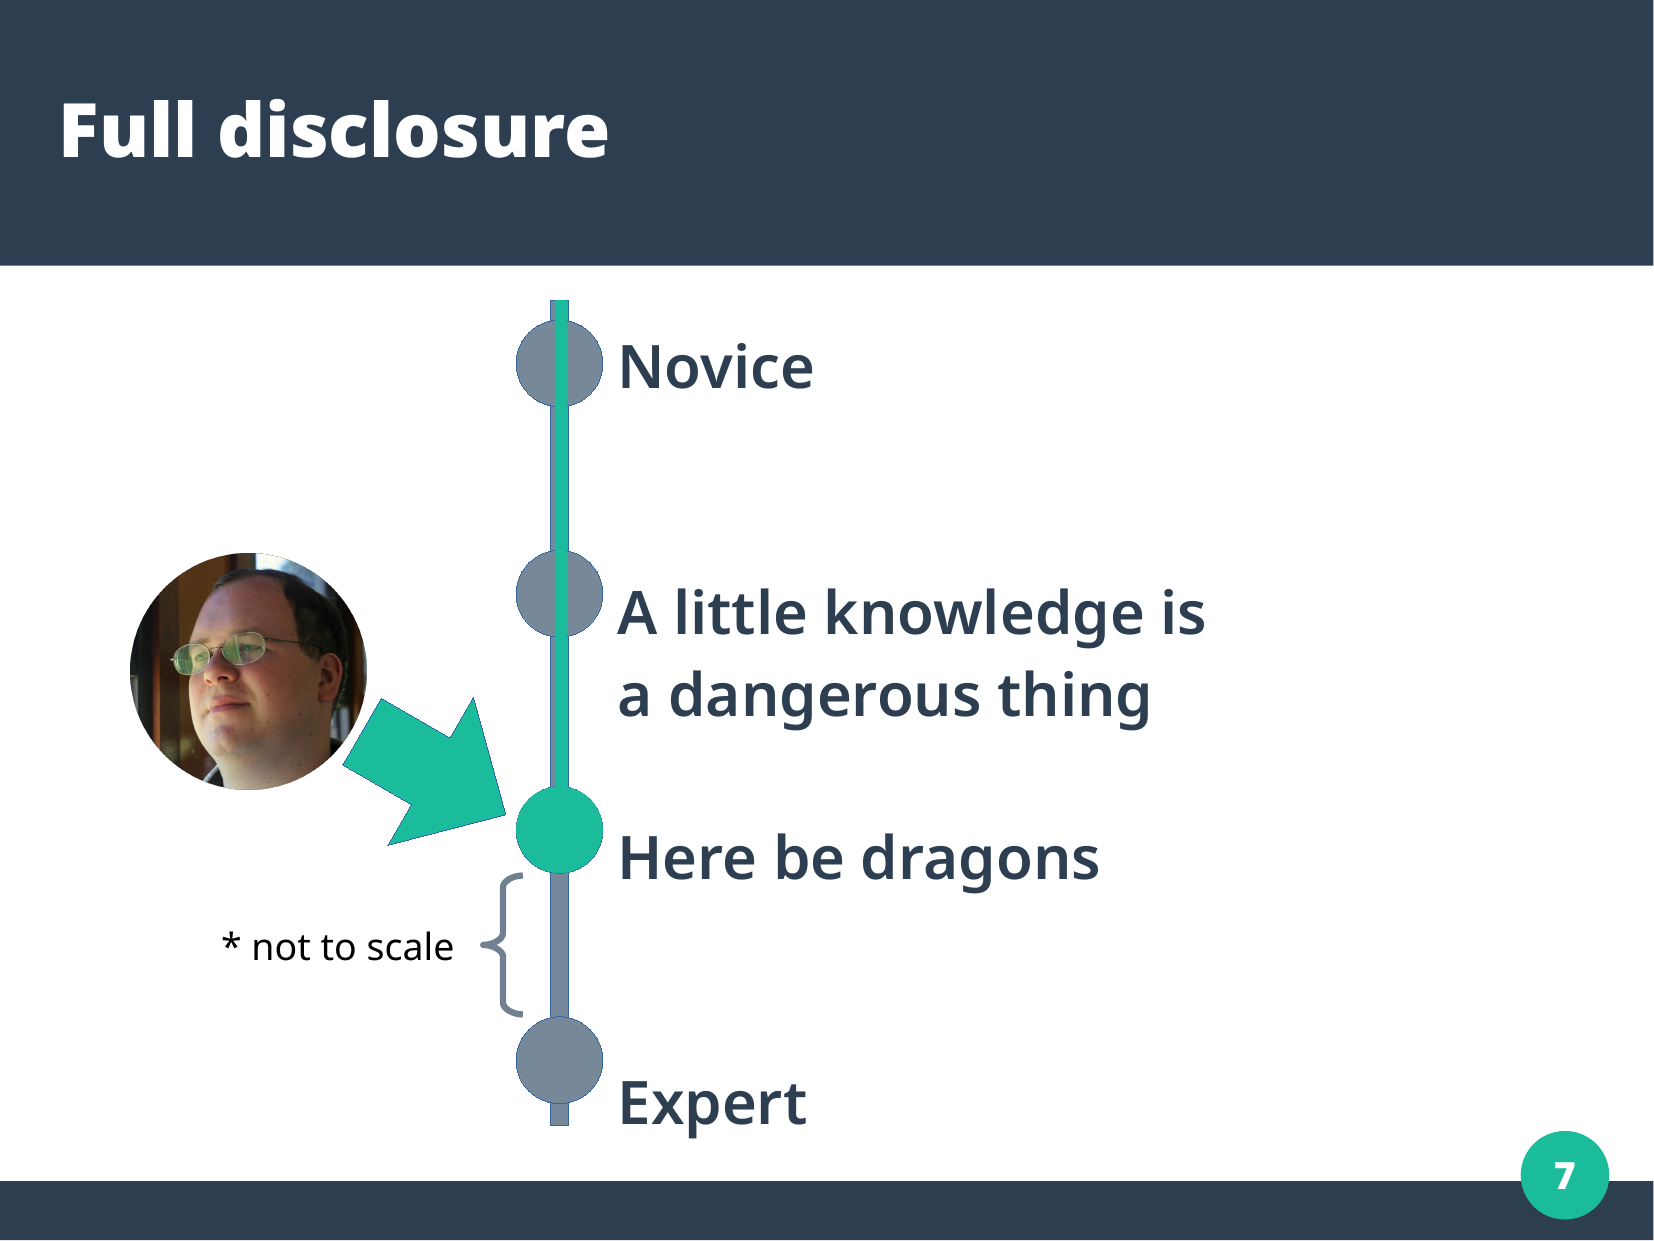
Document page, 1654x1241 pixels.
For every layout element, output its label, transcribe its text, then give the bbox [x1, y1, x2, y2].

text_box [342, 697, 506, 846]
text_box * not to scale [174, 917, 470, 976]
text_box [516, 300, 603, 1126]
list Novice A little knowledge is a dangerous thing Here be dragons Expert [617, 324, 1615, 1152]
title Full disclosure [59, 56, 1595, 200]
picture [130, 553, 367, 790]
